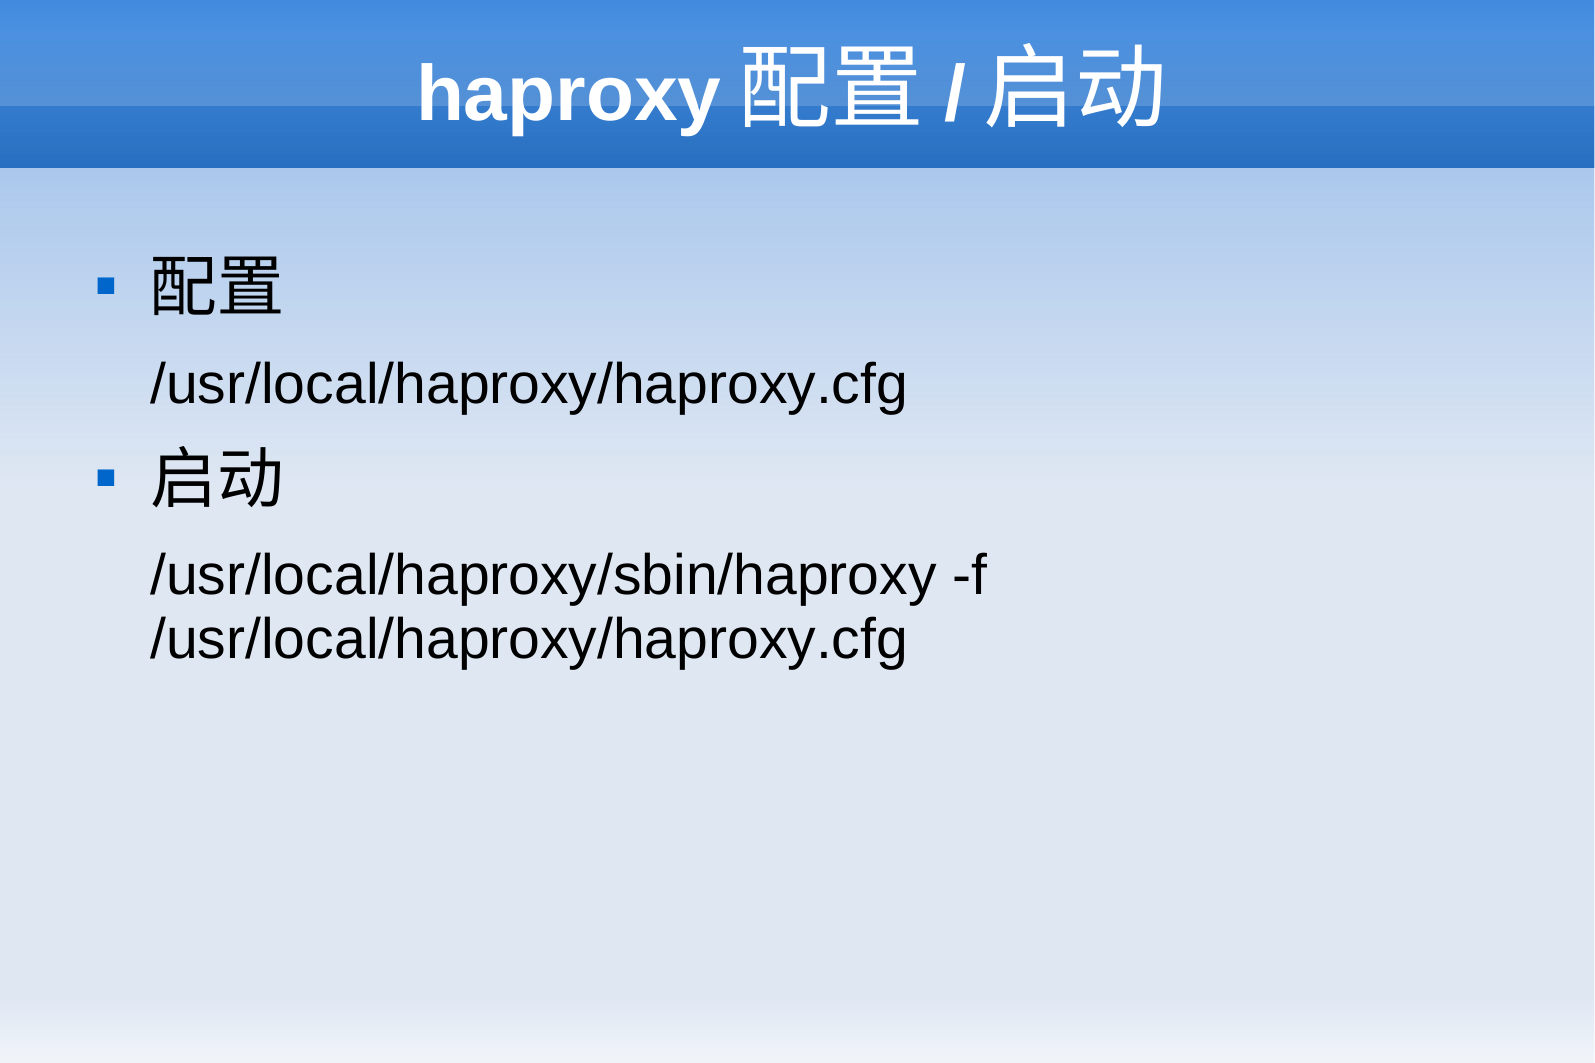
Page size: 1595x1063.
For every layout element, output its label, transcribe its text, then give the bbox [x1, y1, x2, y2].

title haproxy配置/启动 [74, 0, 1510, 178]
picture [0, 0, 1595, 1063]
list 配置 /usr/local/haproxy/haproxy.cfg 启动 /usr/local/haproxy/sbin/haproxy -f /usr/local/haproxy/haproxy.cfg [79, 248, 1515, 951]
